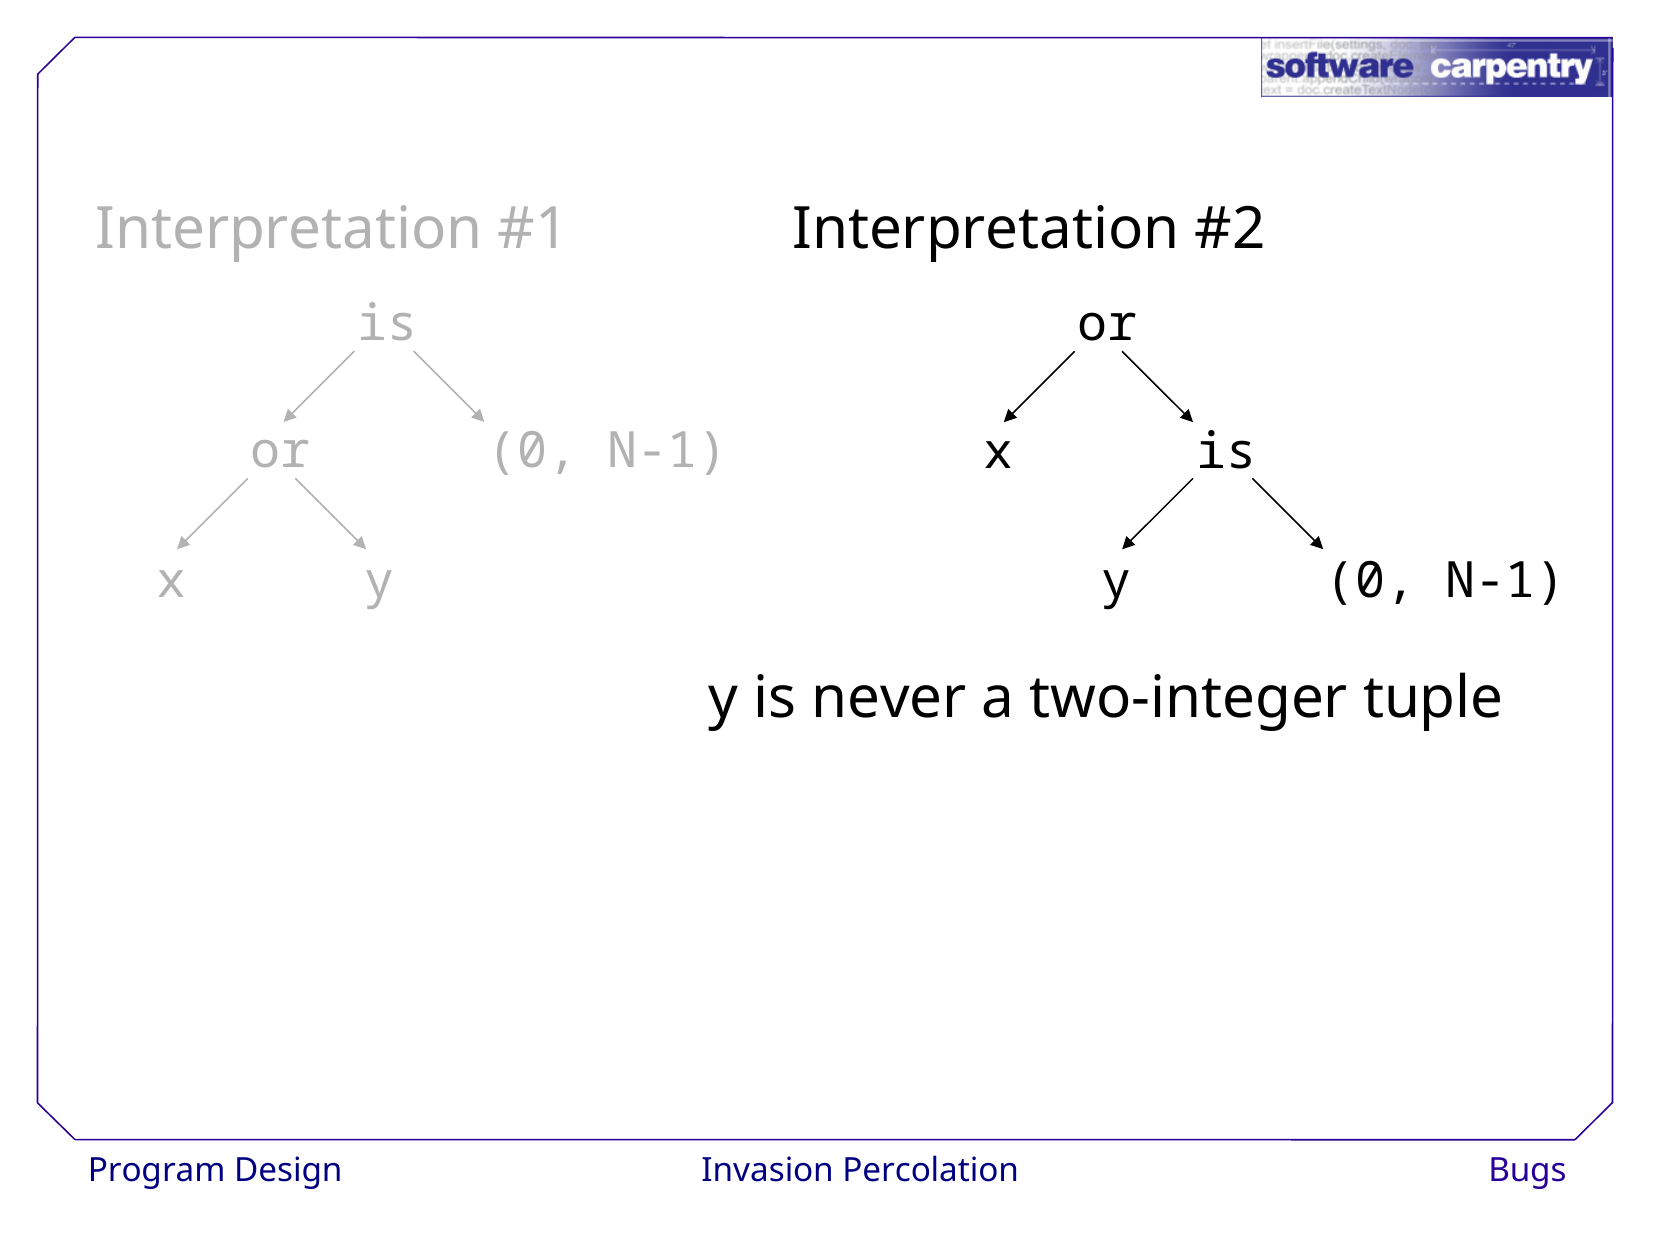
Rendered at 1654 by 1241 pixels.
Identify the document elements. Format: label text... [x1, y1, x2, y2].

text_box y [349, 524, 402, 608]
text_box (0, N-1) [1311, 524, 1536, 608]
picture [1261, 39, 1613, 97]
text_box Interpretation #1 [80, 147, 734, 269]
text_box is [1181, 395, 1253, 479]
text_box (0, N-1) [472, 395, 697, 479]
text_box x [141, 524, 194, 608]
text_box is [342, 268, 414, 352]
text_box or [236, 395, 308, 479]
text_box y [1086, 524, 1139, 608]
text_box Interpretation #2 [777, 147, 1431, 269]
text_box or [1062, 268, 1134, 352]
text_box x [968, 395, 1021, 479]
text_box y is never a two-integer tuple [693, 616, 1654, 738]
